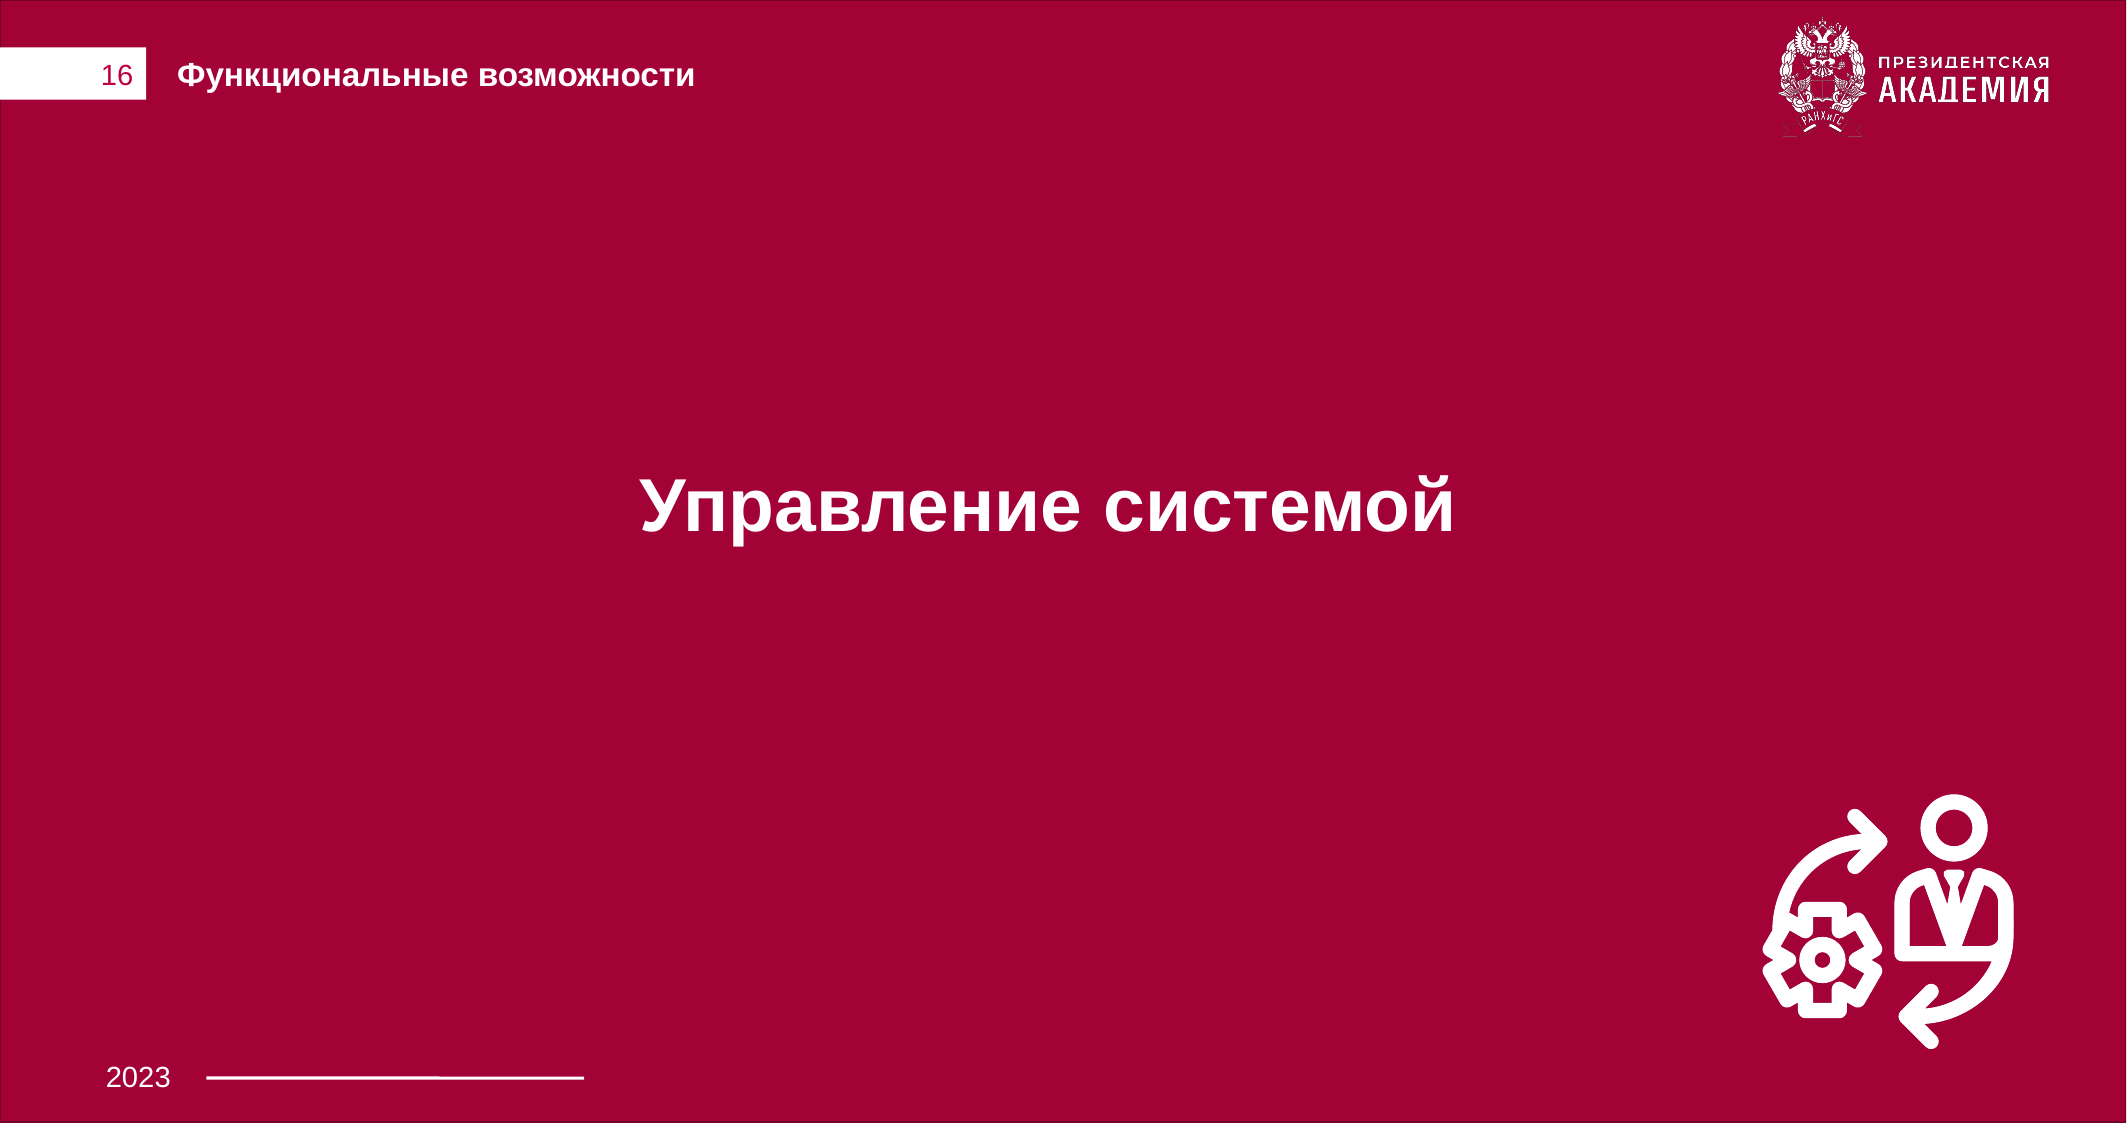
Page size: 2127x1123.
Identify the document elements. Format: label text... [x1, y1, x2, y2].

subtitle Управление системой [295, 442, 1802, 562]
text_box Функциональные возможности [177, 43, 768, 103]
picture [1761, 794, 2016, 1049]
slide_number <номер> [0, 43, 149, 104]
picture [1752, 0, 2073, 161]
